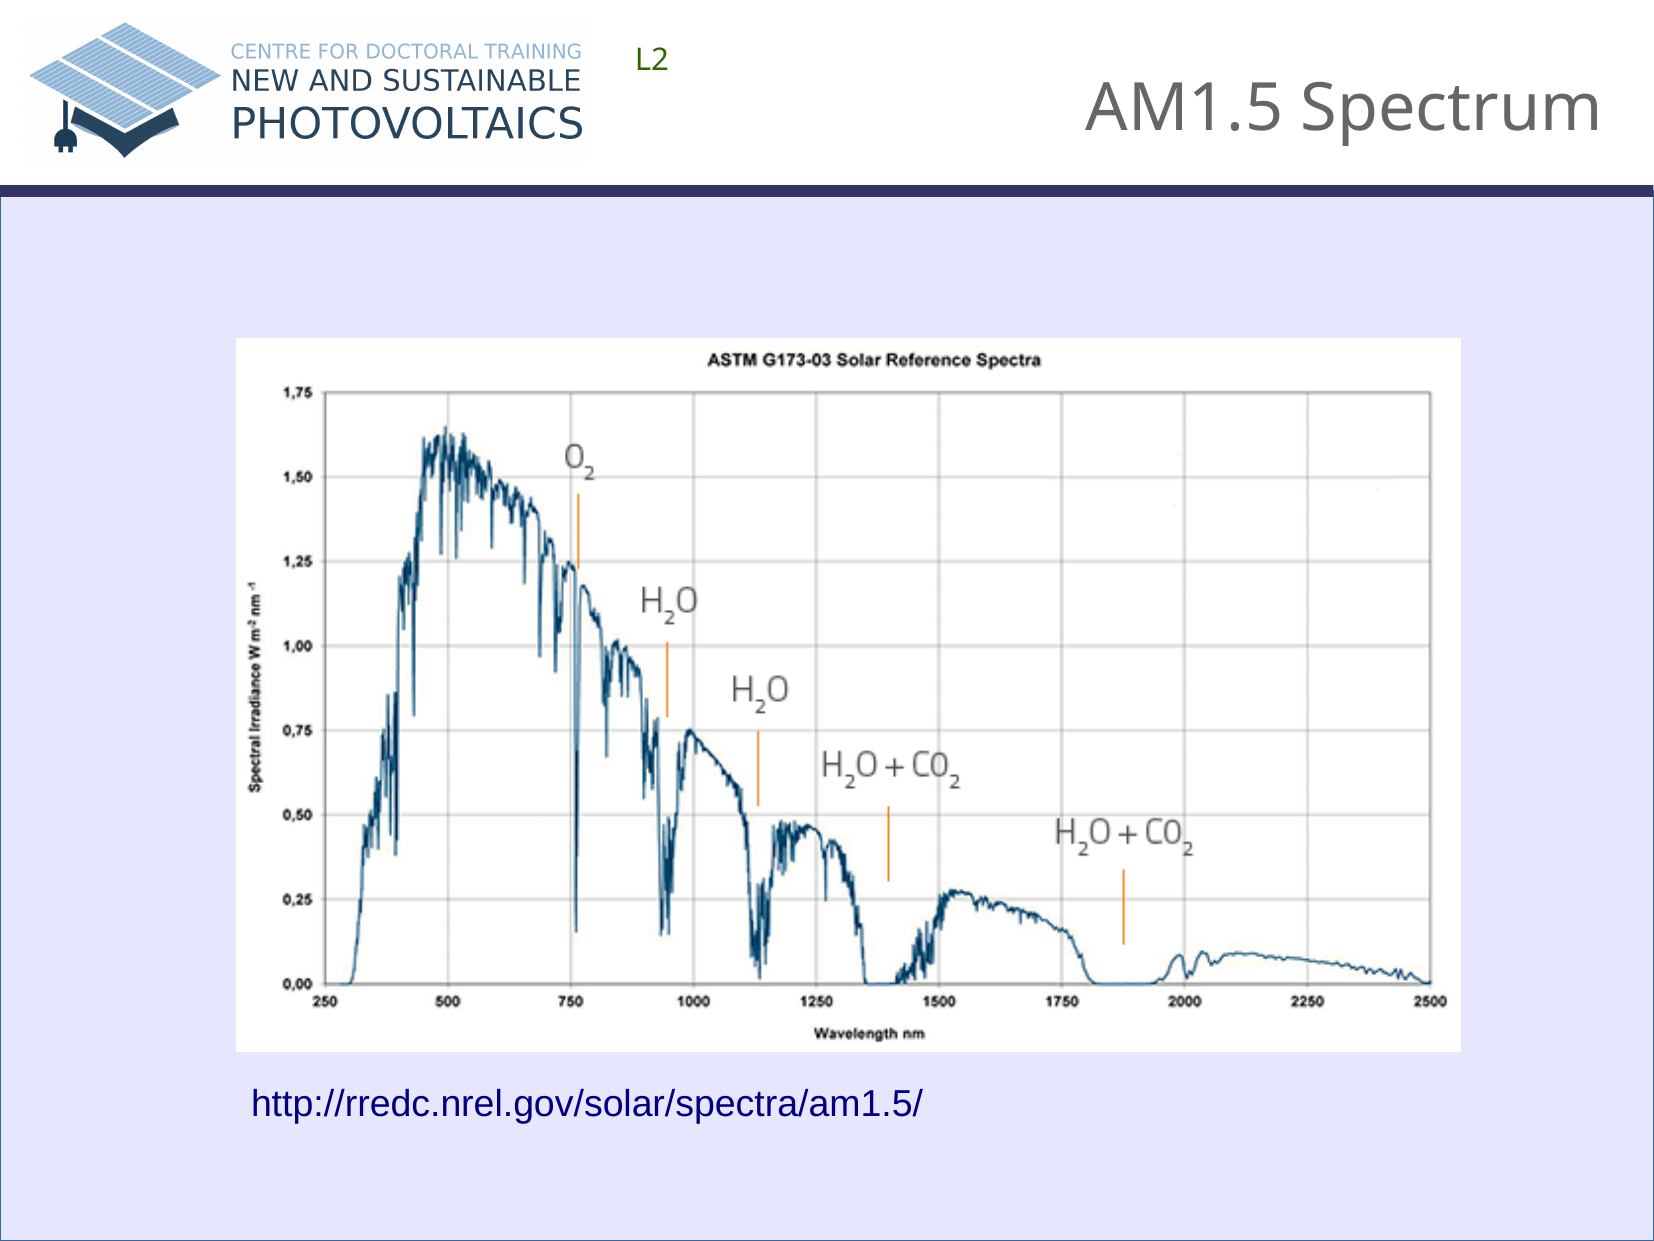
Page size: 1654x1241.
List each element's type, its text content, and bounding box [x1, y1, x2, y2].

text_box L2 [620, 29, 880, 80]
text_box http://rredc.nrel.gov/solar/spectra/am1.5/ [236, 1074, 1182, 1132]
text_box [0, 197, 1654, 1241]
picture [236, 338, 1461, 1052]
picture [19, 17, 591, 166]
text_box AM1.5 Spectrum [767, 51, 1619, 142]
